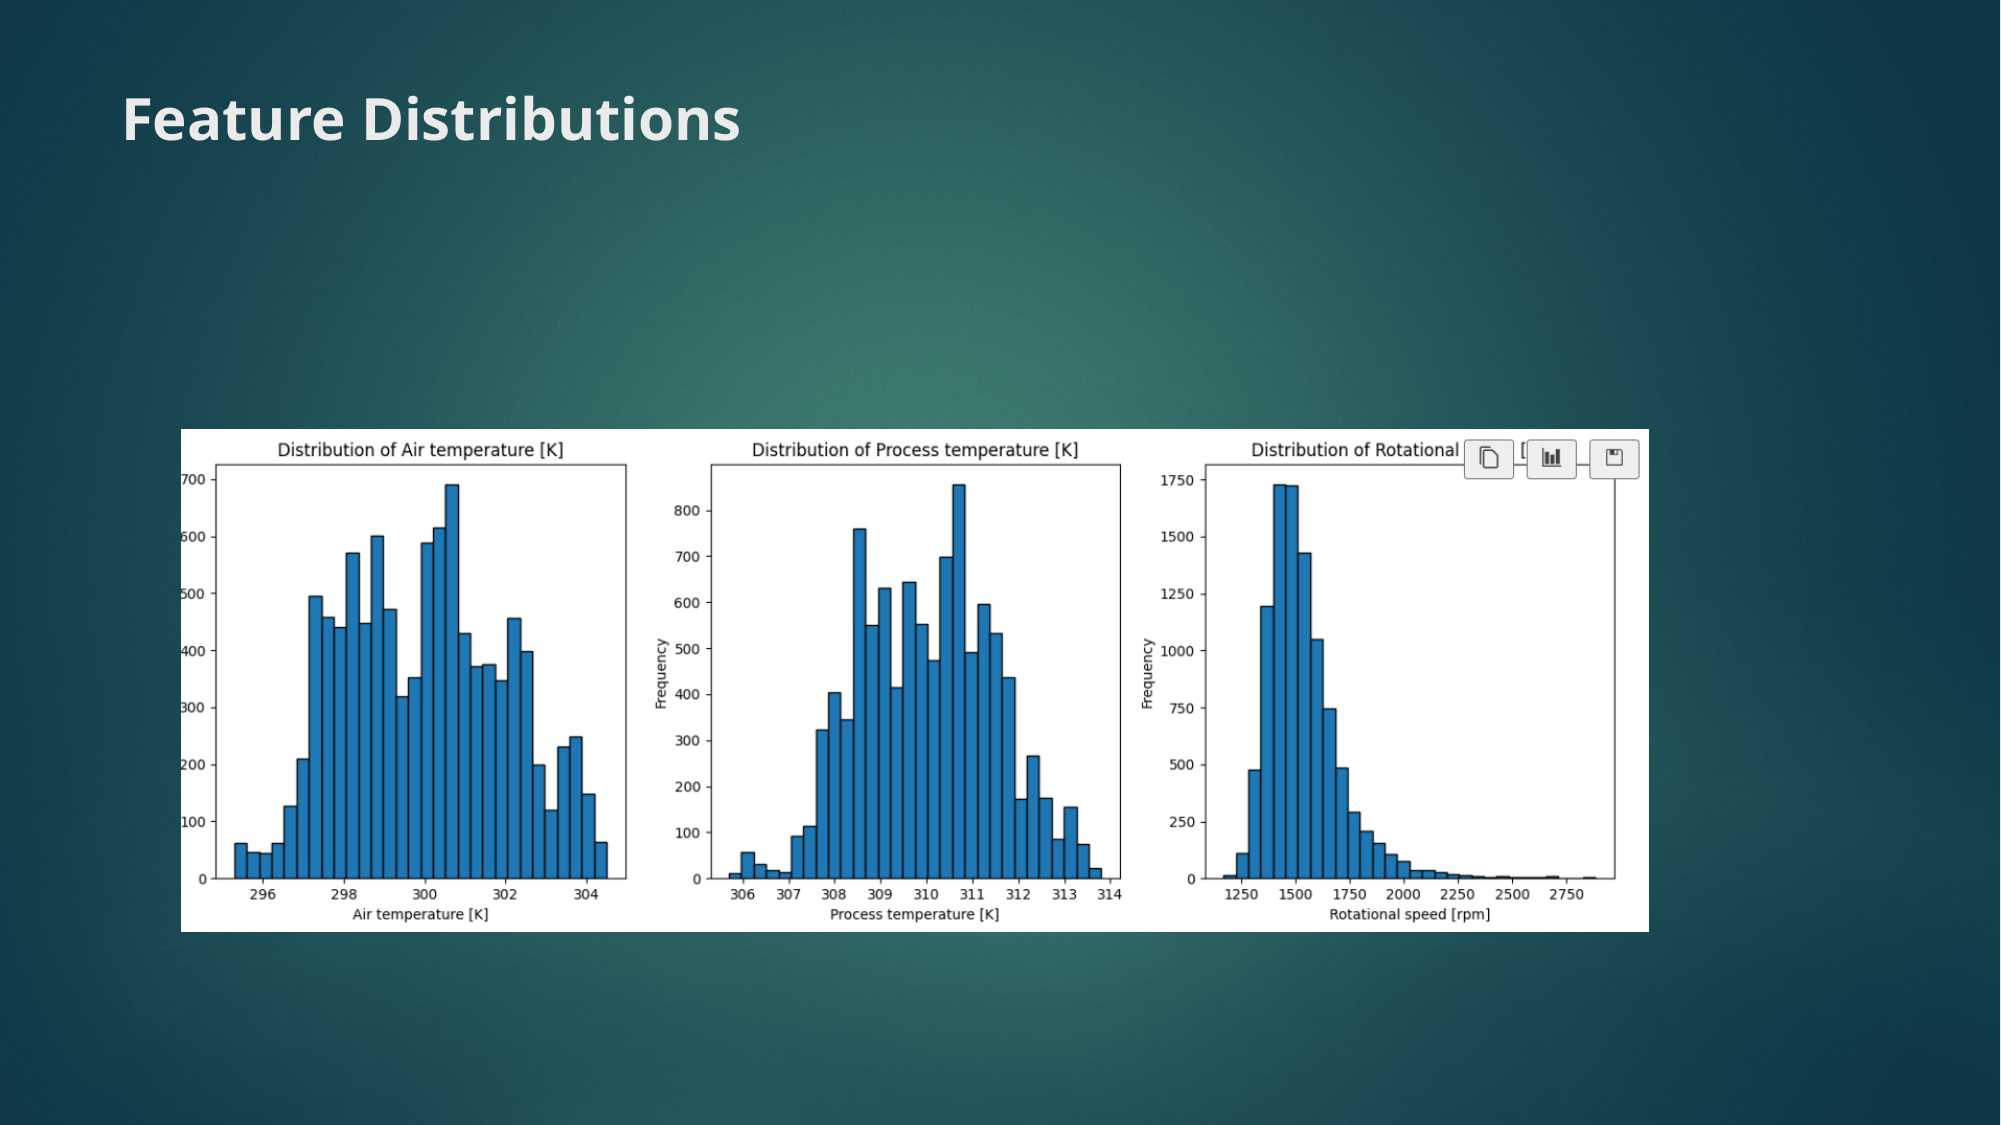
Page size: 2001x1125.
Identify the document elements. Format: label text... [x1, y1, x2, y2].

picture [181, 429, 1649, 932]
title Feature Distributions [106, 74, 1649, 305]
